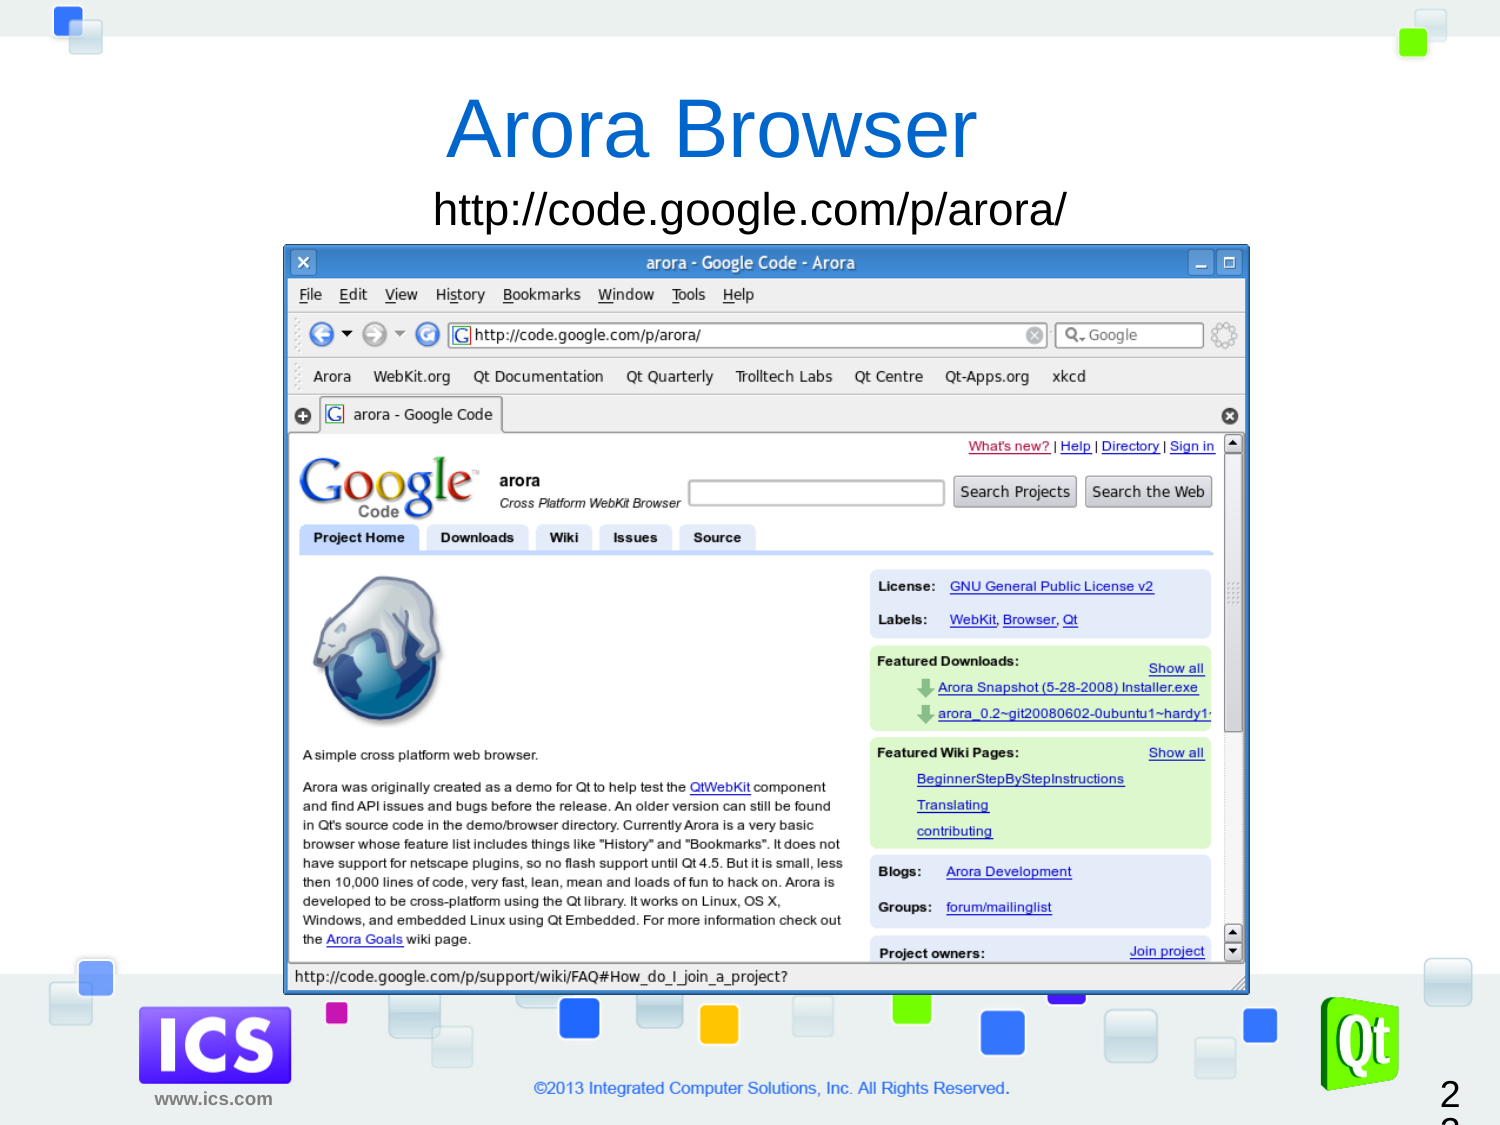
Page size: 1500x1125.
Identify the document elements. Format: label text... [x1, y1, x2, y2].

list http://code.google.com/p/arora/ [75, 187, 1426, 930]
picture [1444, 1121, 1454, 1125]
title Arora Browser [37, 37, 1388, 225]
picture [0, 0, 1500, 62]
picture [0, 244, 1500, 1125]
